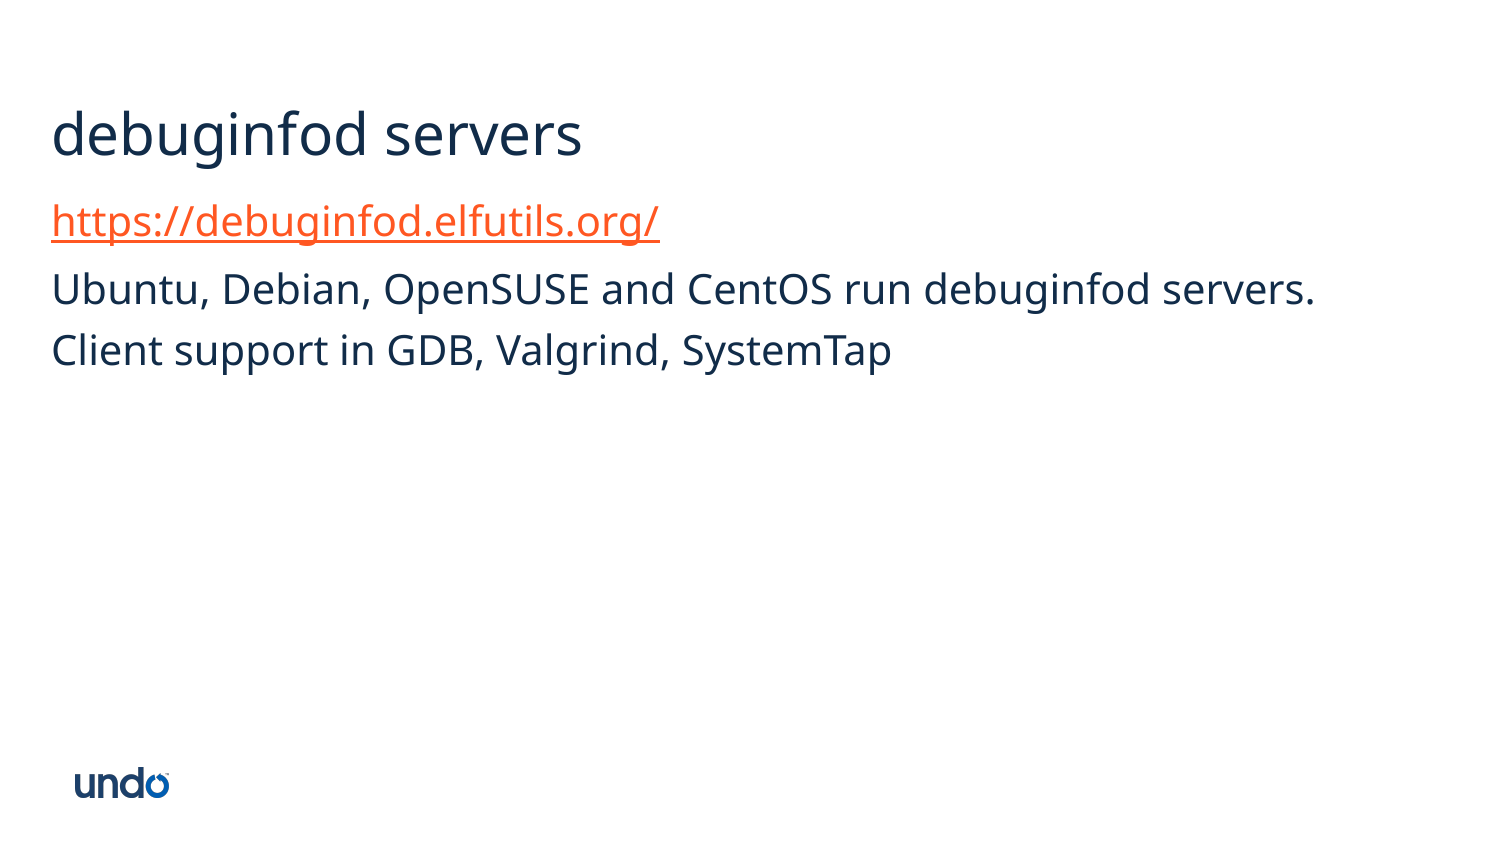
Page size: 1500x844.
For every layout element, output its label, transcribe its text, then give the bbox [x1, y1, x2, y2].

picture [75, 767, 169, 798]
title debuginfod servers [51, 72, 1449, 167]
list https://debuginfod.elfutils.org/ Ubuntu, Debian, OpenSUSE and CentOS run debuginfod servers. Client support in GDB, Valgrind, SystemTap [51, 189, 1449, 750]
